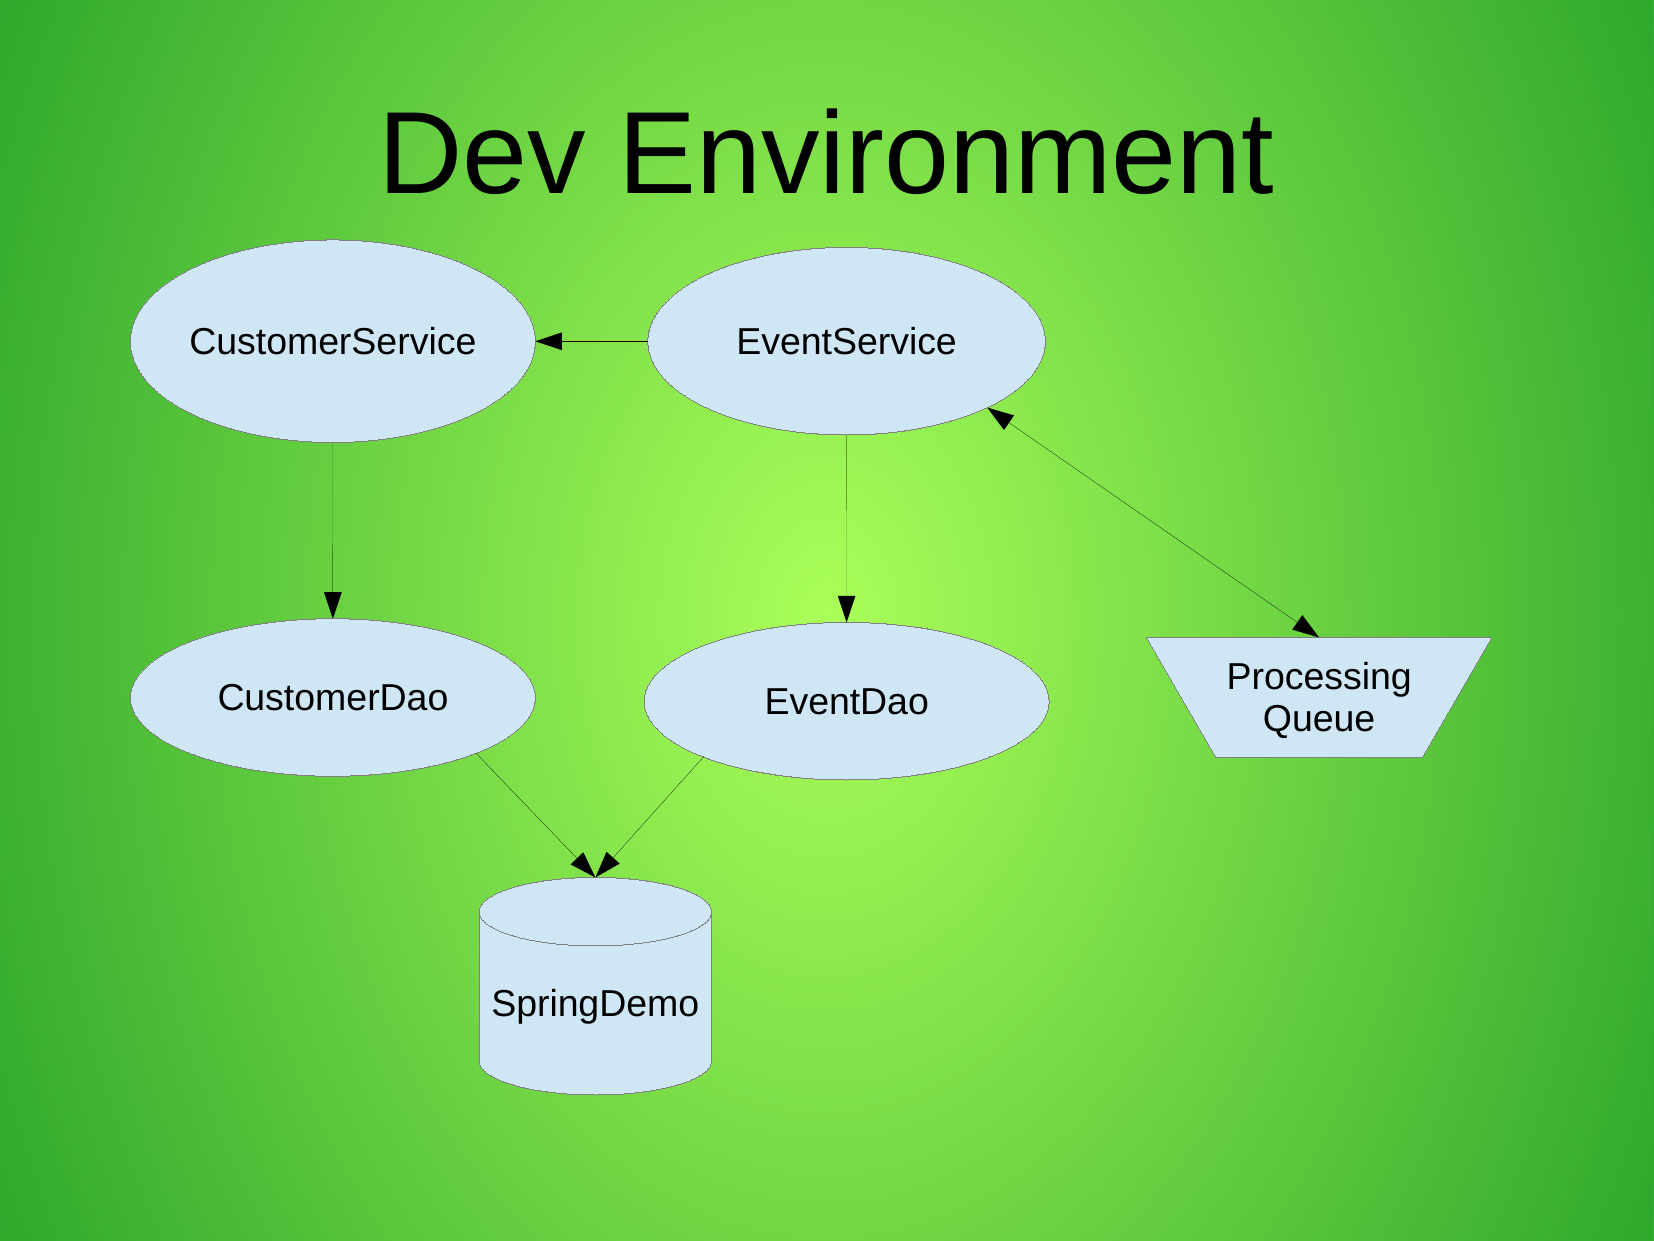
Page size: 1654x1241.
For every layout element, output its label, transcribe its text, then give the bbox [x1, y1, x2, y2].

text_box CustomerDao [130, 618, 536, 777]
text_box Processing Queue [1146, 637, 1492, 758]
text_box EventDao [644, 622, 1050, 781]
text_box SpringDemo [479, 877, 712, 1096]
title Dev Environment [82, 49, 1571, 257]
text_box EventService [647, 247, 1046, 435]
text_box CustomerService [130, 239, 536, 443]
